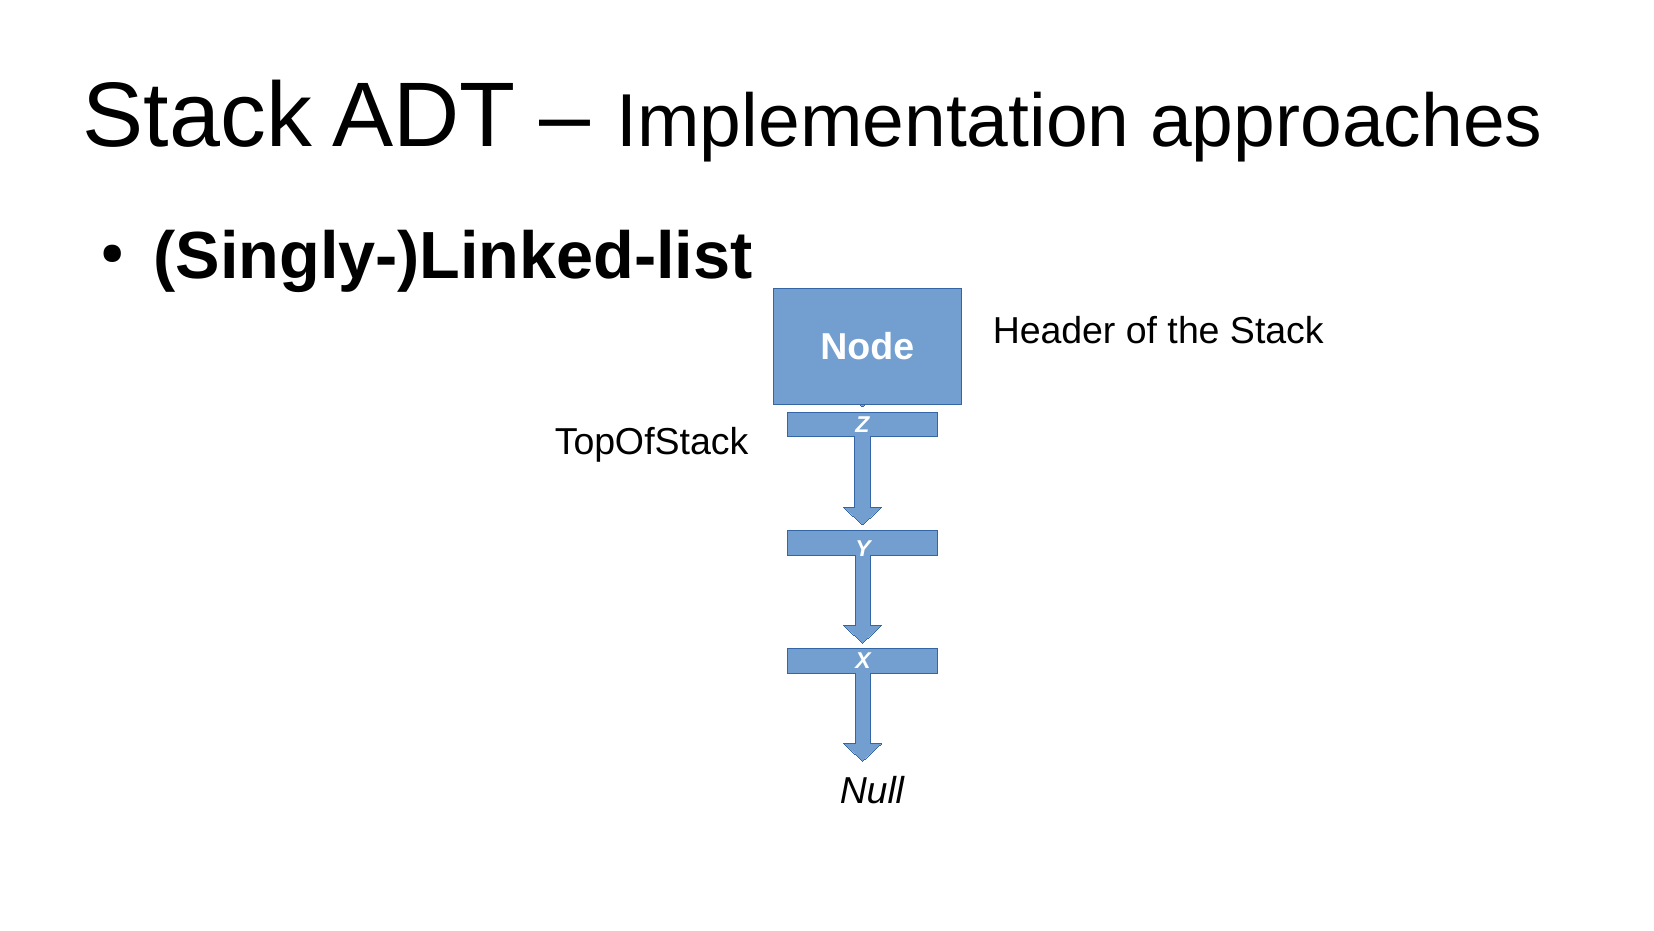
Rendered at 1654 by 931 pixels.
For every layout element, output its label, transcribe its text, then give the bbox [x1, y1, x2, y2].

text_box [843, 682, 882, 762]
text_box Null [825, 761, 920, 819]
text_box [787, 530, 840, 556]
text_box X [840, 640, 991, 682]
text_box Header of the Stack [978, 301, 1340, 359]
title Stack ADT – Implementation approaches [82, 37, 1571, 193]
text_box Z [840, 404, 991, 445]
text_box Node [773, 288, 962, 405]
text_box Y [840, 528, 991, 569]
list (Singly-)Linked-list [82, 217, 1571, 758]
text_box TopOfStack [540, 413, 764, 470]
text_box [787, 412, 840, 437]
text_box [843, 569, 882, 640]
text_box [787, 648, 840, 674]
text_box [843, 445, 882, 525]
